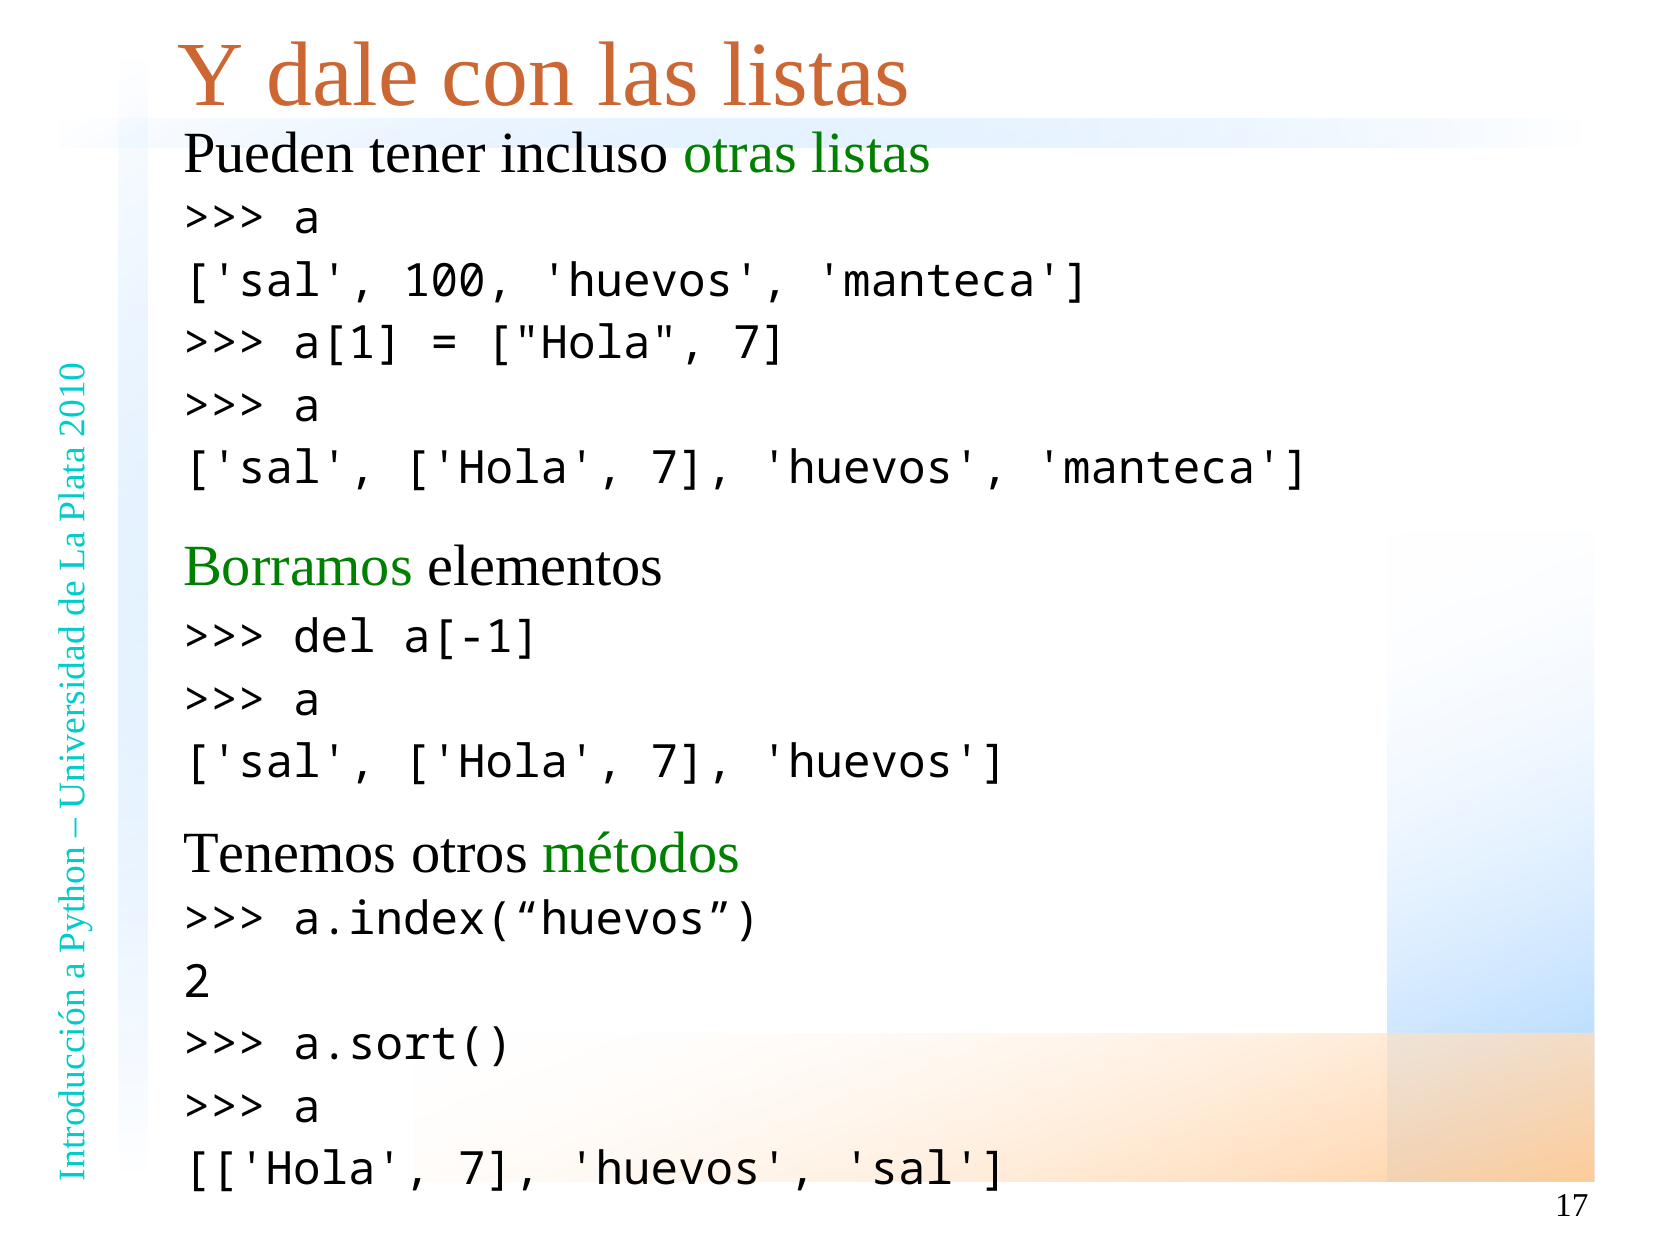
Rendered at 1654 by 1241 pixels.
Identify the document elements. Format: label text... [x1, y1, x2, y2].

title Y dale con las listas [177, 0, 1595, 147]
text_box Pueden tener incluso otras listas >>> a ['sal', 100, 'huevos', 'manteca'] >>> a[1] = ["Hola", 7] >>> a ['sal', ['Hola', 7], 'huevos', 'manteca'] Borramos elementos >>> del a[-1] >>> a ['sal', ['Hola', 7], 'huevos'] Tenemos otros métodos >>> a.index(“huevos”) 2 >>> a.sort() >>> a [['Hola', 7], 'huevos', 'sal'] [147, 147, 1595, 1171]
